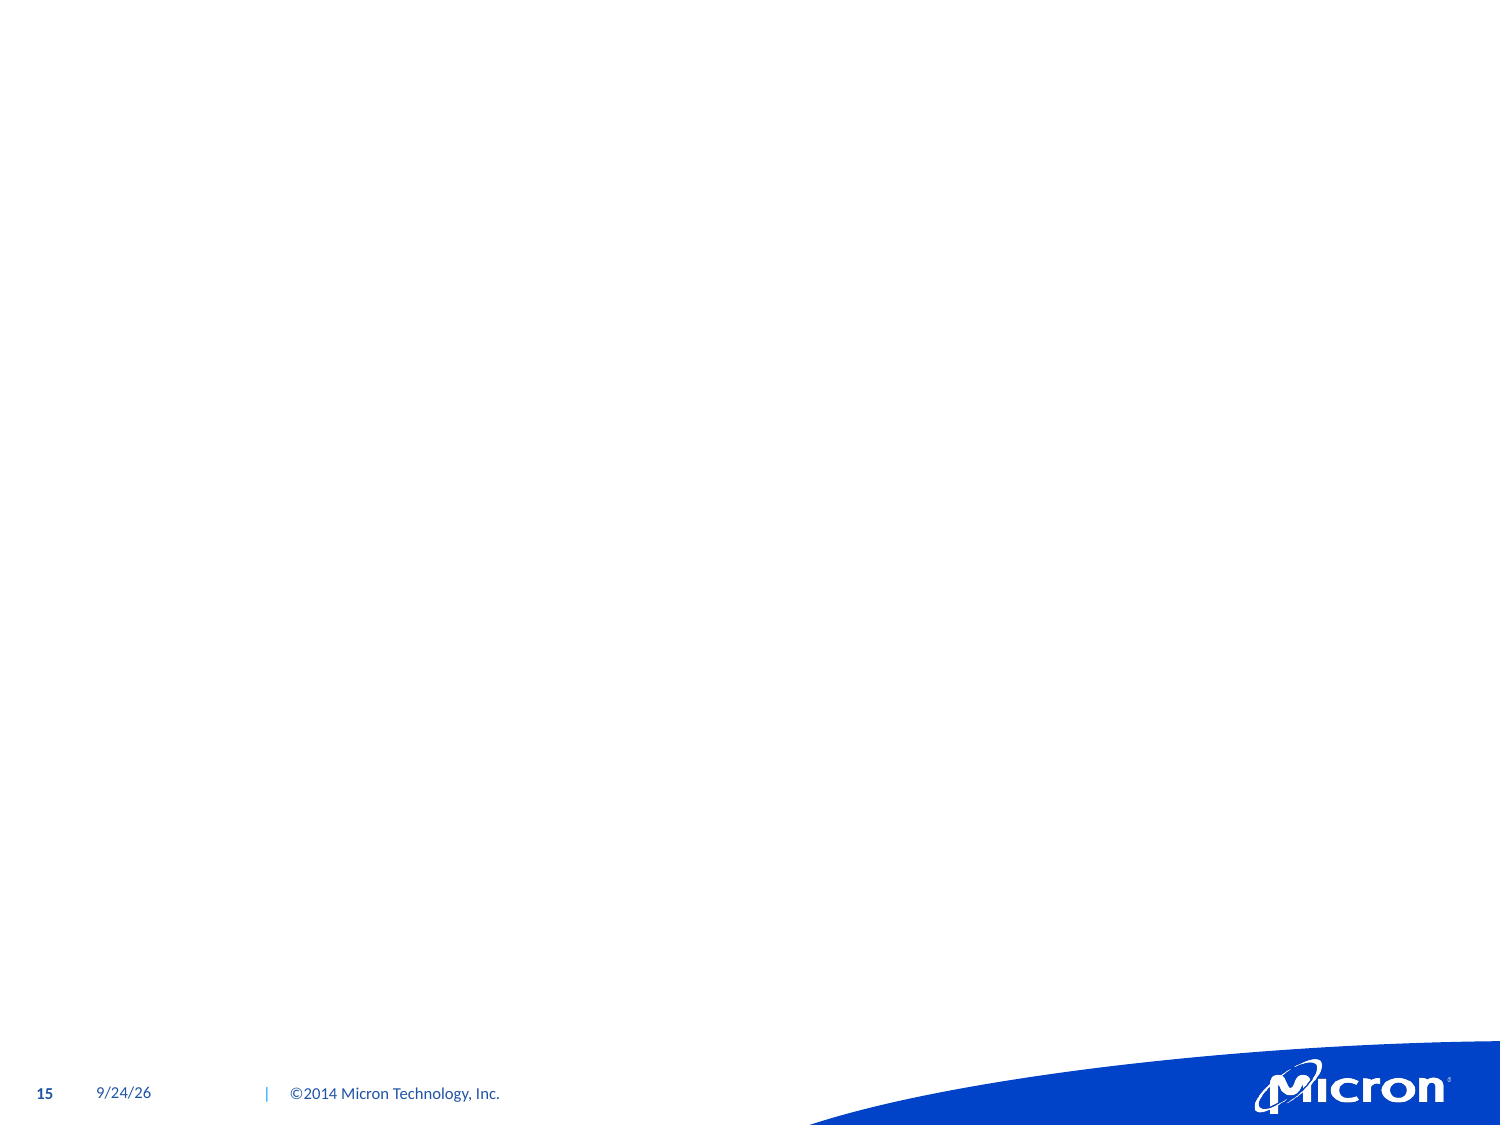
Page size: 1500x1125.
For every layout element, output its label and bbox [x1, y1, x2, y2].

text_box [96, 1082, 240, 1102]
